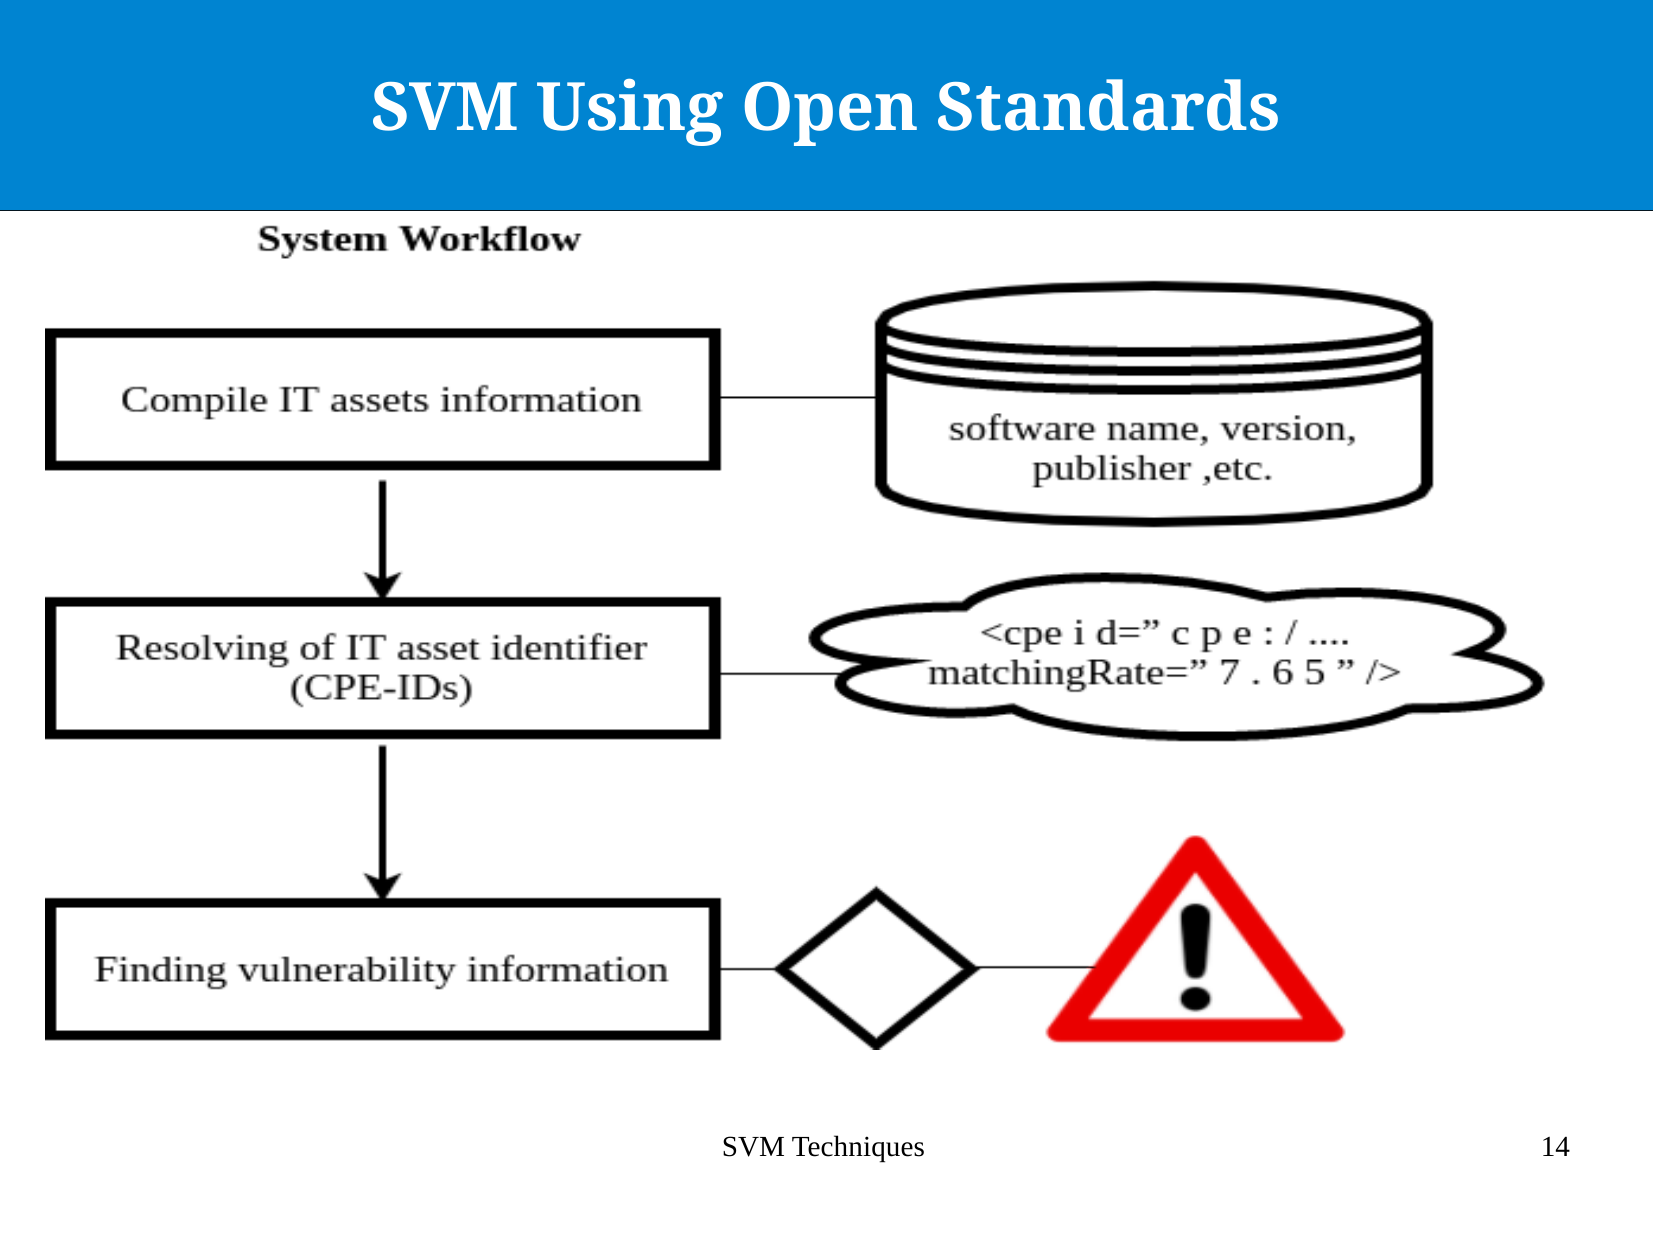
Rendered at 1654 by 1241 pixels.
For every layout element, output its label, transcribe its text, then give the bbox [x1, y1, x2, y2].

text_box [30, 225, 1621, 1111]
picture [45, 219, 1576, 1051]
title SVM Using Open Standards [0, 0, 1653, 211]
